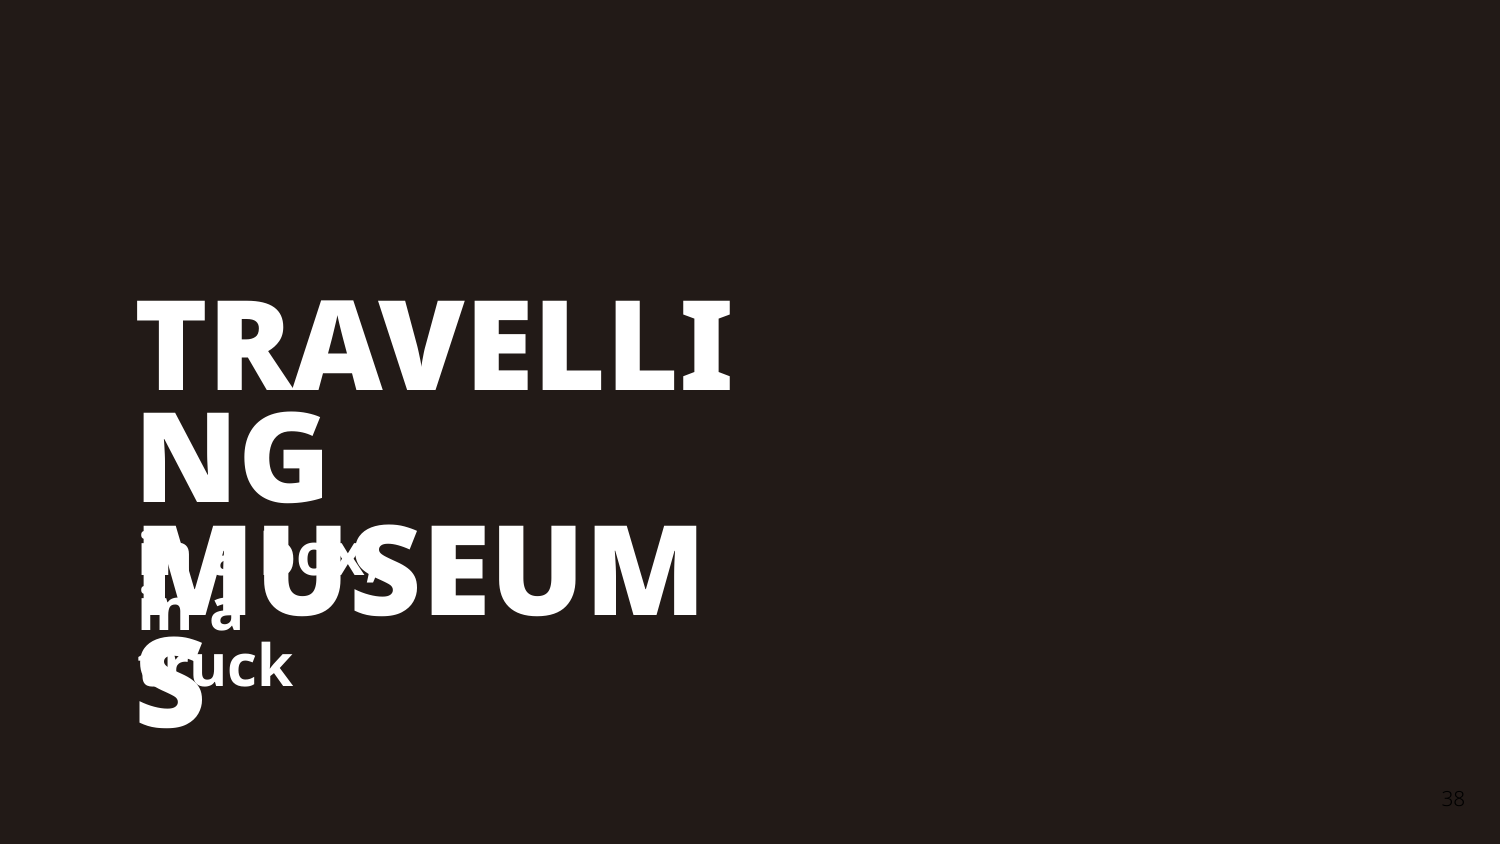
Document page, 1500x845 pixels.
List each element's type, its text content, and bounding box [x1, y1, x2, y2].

title Travelling Museums [119, 284, 788, 541]
title in a box, in a truck [122, 515, 423, 658]
